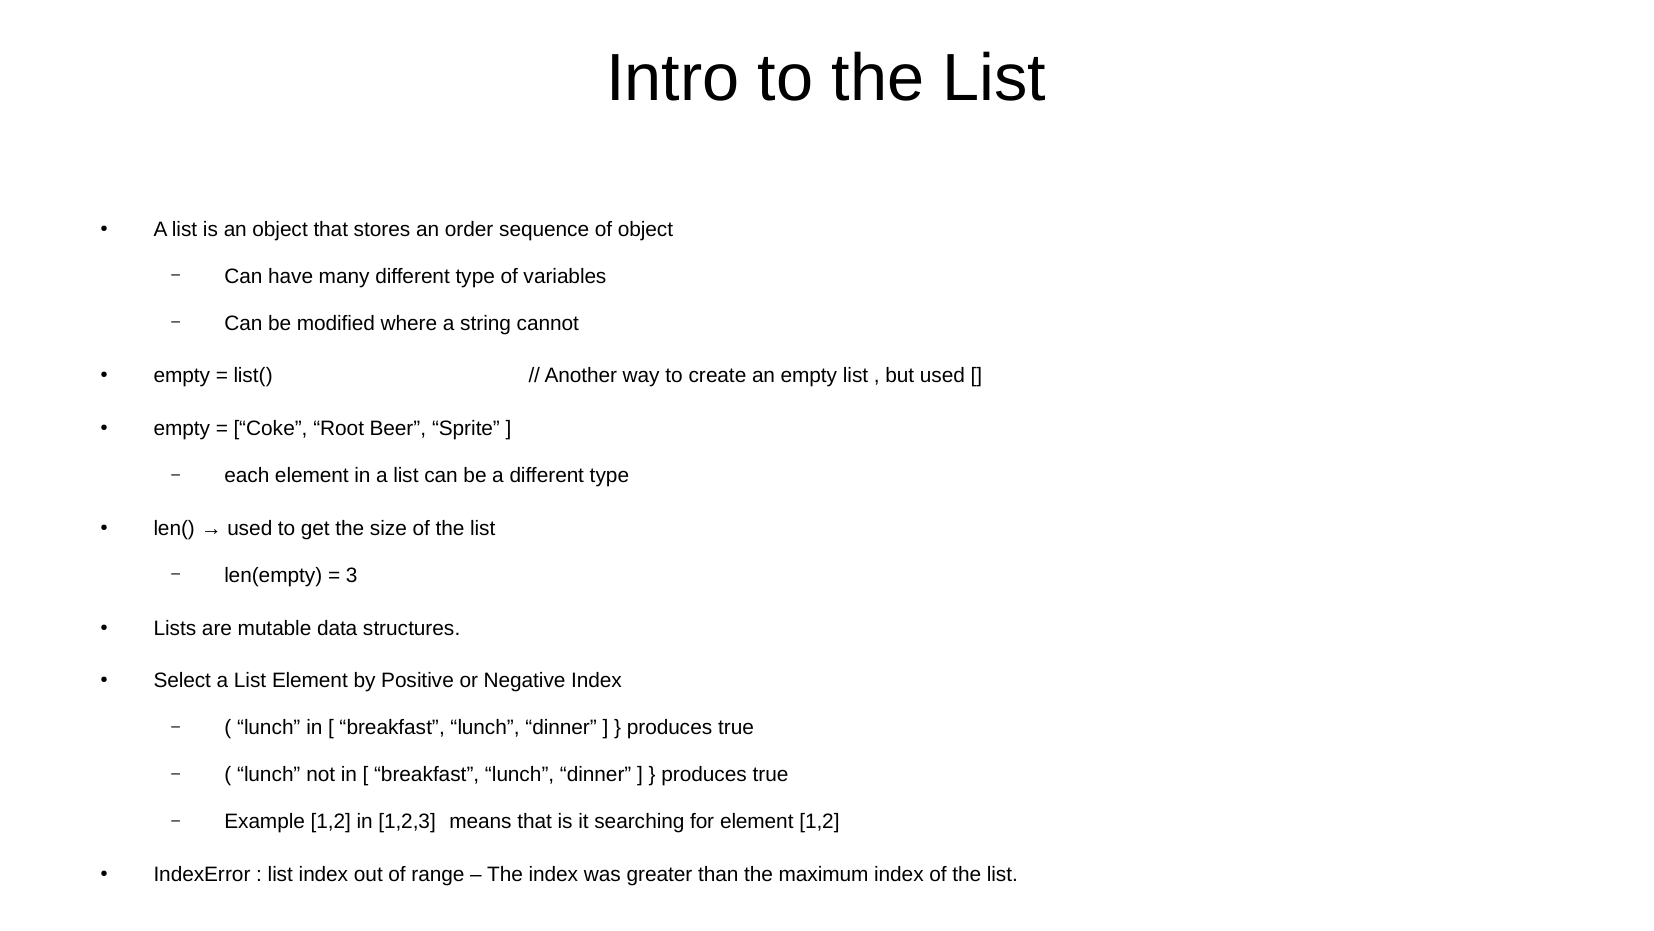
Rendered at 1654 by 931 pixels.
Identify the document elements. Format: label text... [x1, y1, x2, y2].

list A list is an object that stores an order sequence of object Can have many different type of variables Can be modified where a string cannot empty = list() // Another way to create an empty list , but used [] empty = [“Coke”, “Root Beer”, “Sprite” ] each element in a list can be a different type len() → used to get the size of the list len(empty) = 3 Lists are mutable data structures. Select a List Element by Positive or Negative Index ( “lunch” in [ “breakfast”, “lunch”, “dinner” ] } produces true ( “lunch” not in [ “breakfast”, “lunch”, “dinner” ] } produces true Example [1,2] in [1,2,3] means that is it searching for element [1,2] IndexError : list index out of range – The index was greater than the maximum index of the list. [82, 217, 1576, 916]
title Intro to the List [82, 36, 1571, 193]
